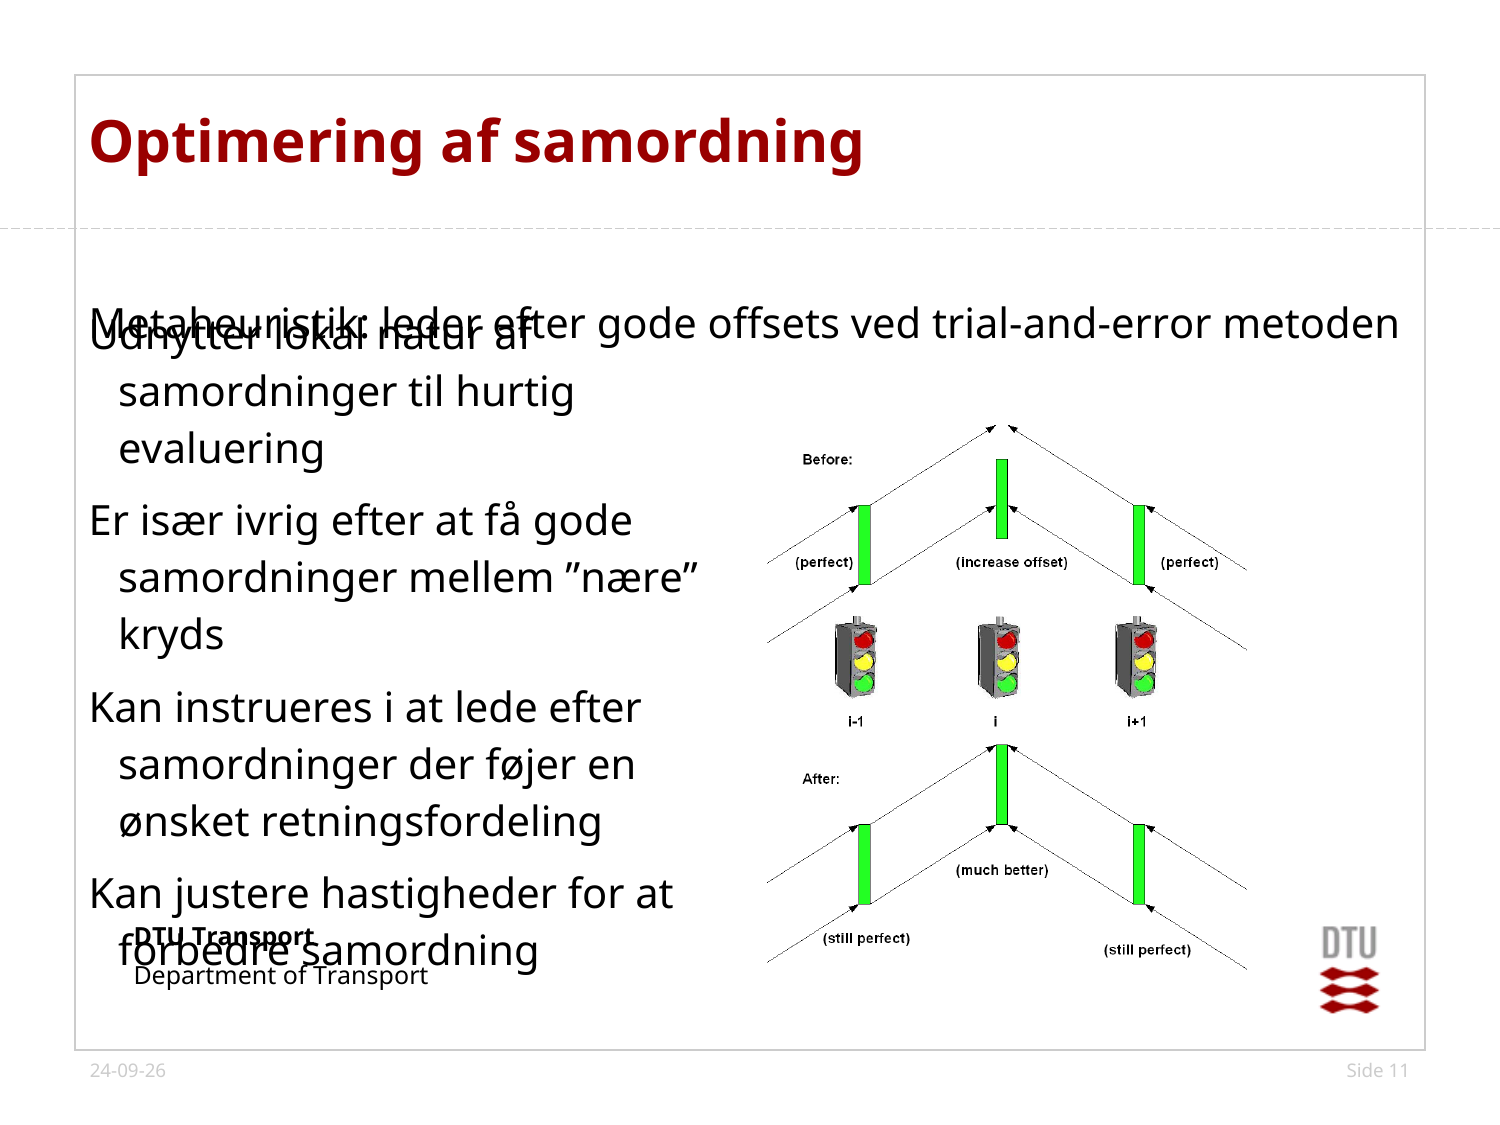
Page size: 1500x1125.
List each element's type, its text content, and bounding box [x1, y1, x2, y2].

title Optimering af samordning [88, 91, 1447, 190]
text_box Udnytter lokal natur af samordninger til hurtig evaluering Er især ivrig efter at få gode samordninger mellem ”nære” kryds Kan instrueres i at lede efter samordninger der føjer en ønsket retningsfordeling Kan justere hastigheder for at forbedre samordning [88, 383, 739, 899]
picture [767, 356, 1247, 1034]
picture [1297, 892, 1418, 1034]
text_box Metaheuristik: leder efter gode offsets ved trial-and-error metoden [88, 248, 1442, 396]
